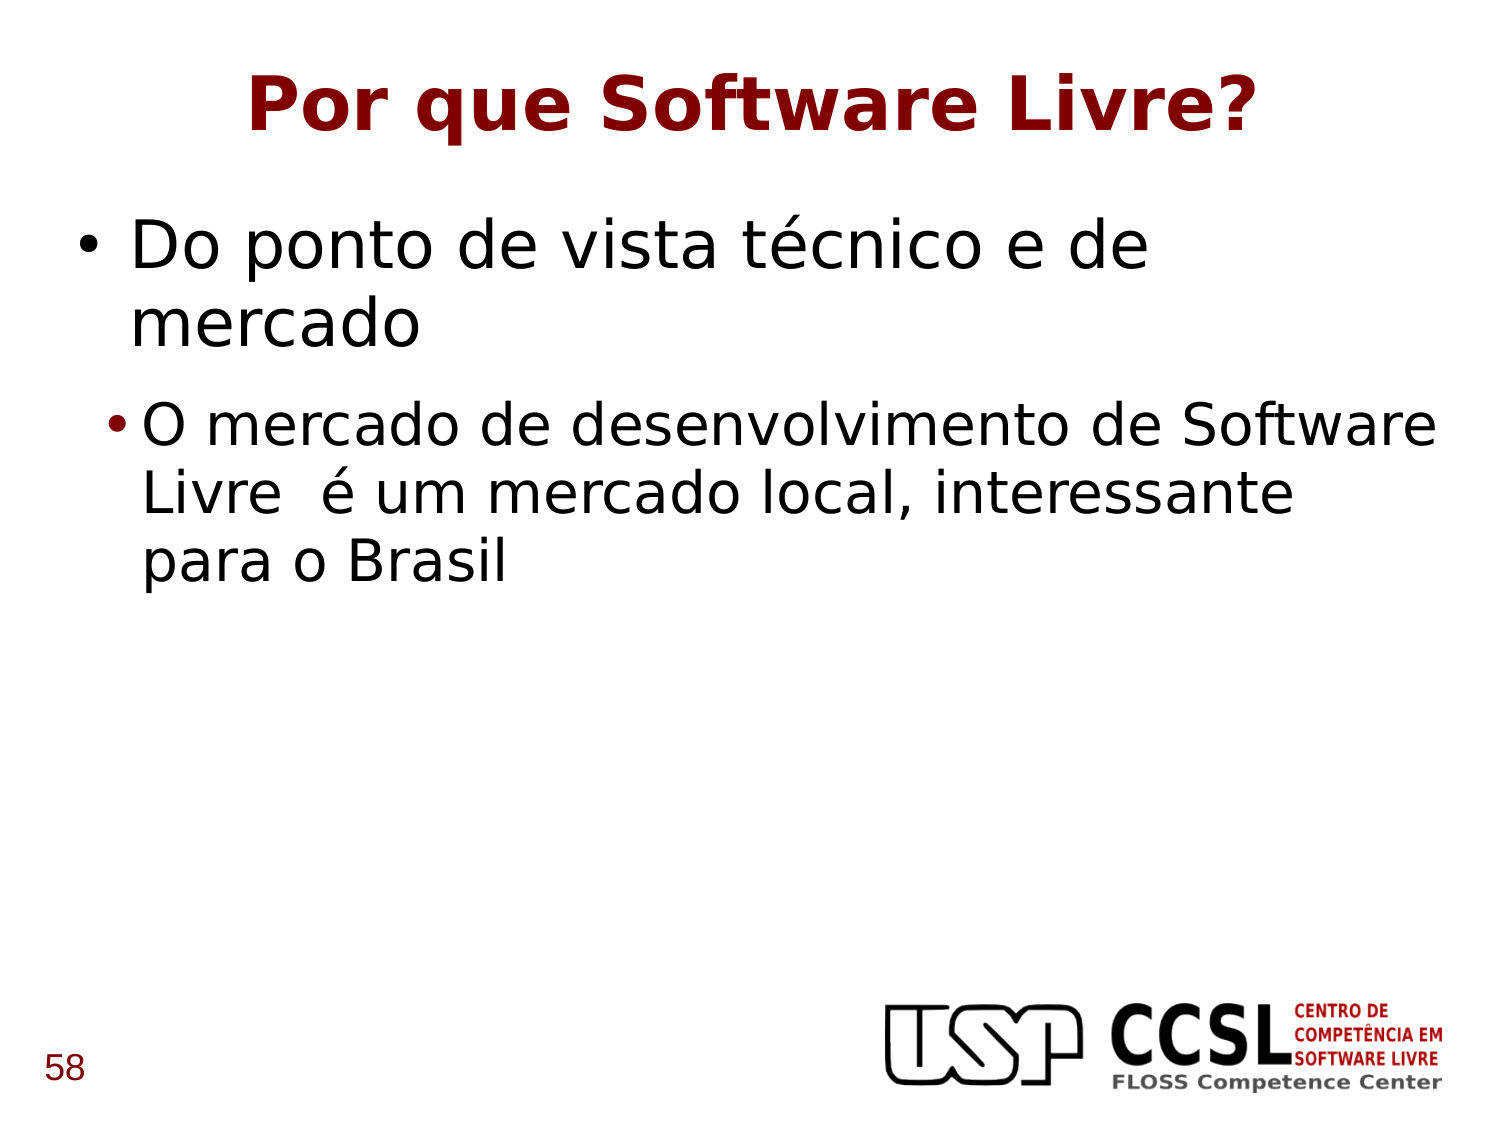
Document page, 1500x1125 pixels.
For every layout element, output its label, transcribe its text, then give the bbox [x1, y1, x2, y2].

picture [885, 1003, 1442, 1093]
list Do ponto de vista técnico e de mercado O mercado de desenvolvimento de Software Livre é um mercado local, interessante para o Brasil [59, 206, 1447, 950]
title Por que Software Livre? [59, 29, 1447, 180]
